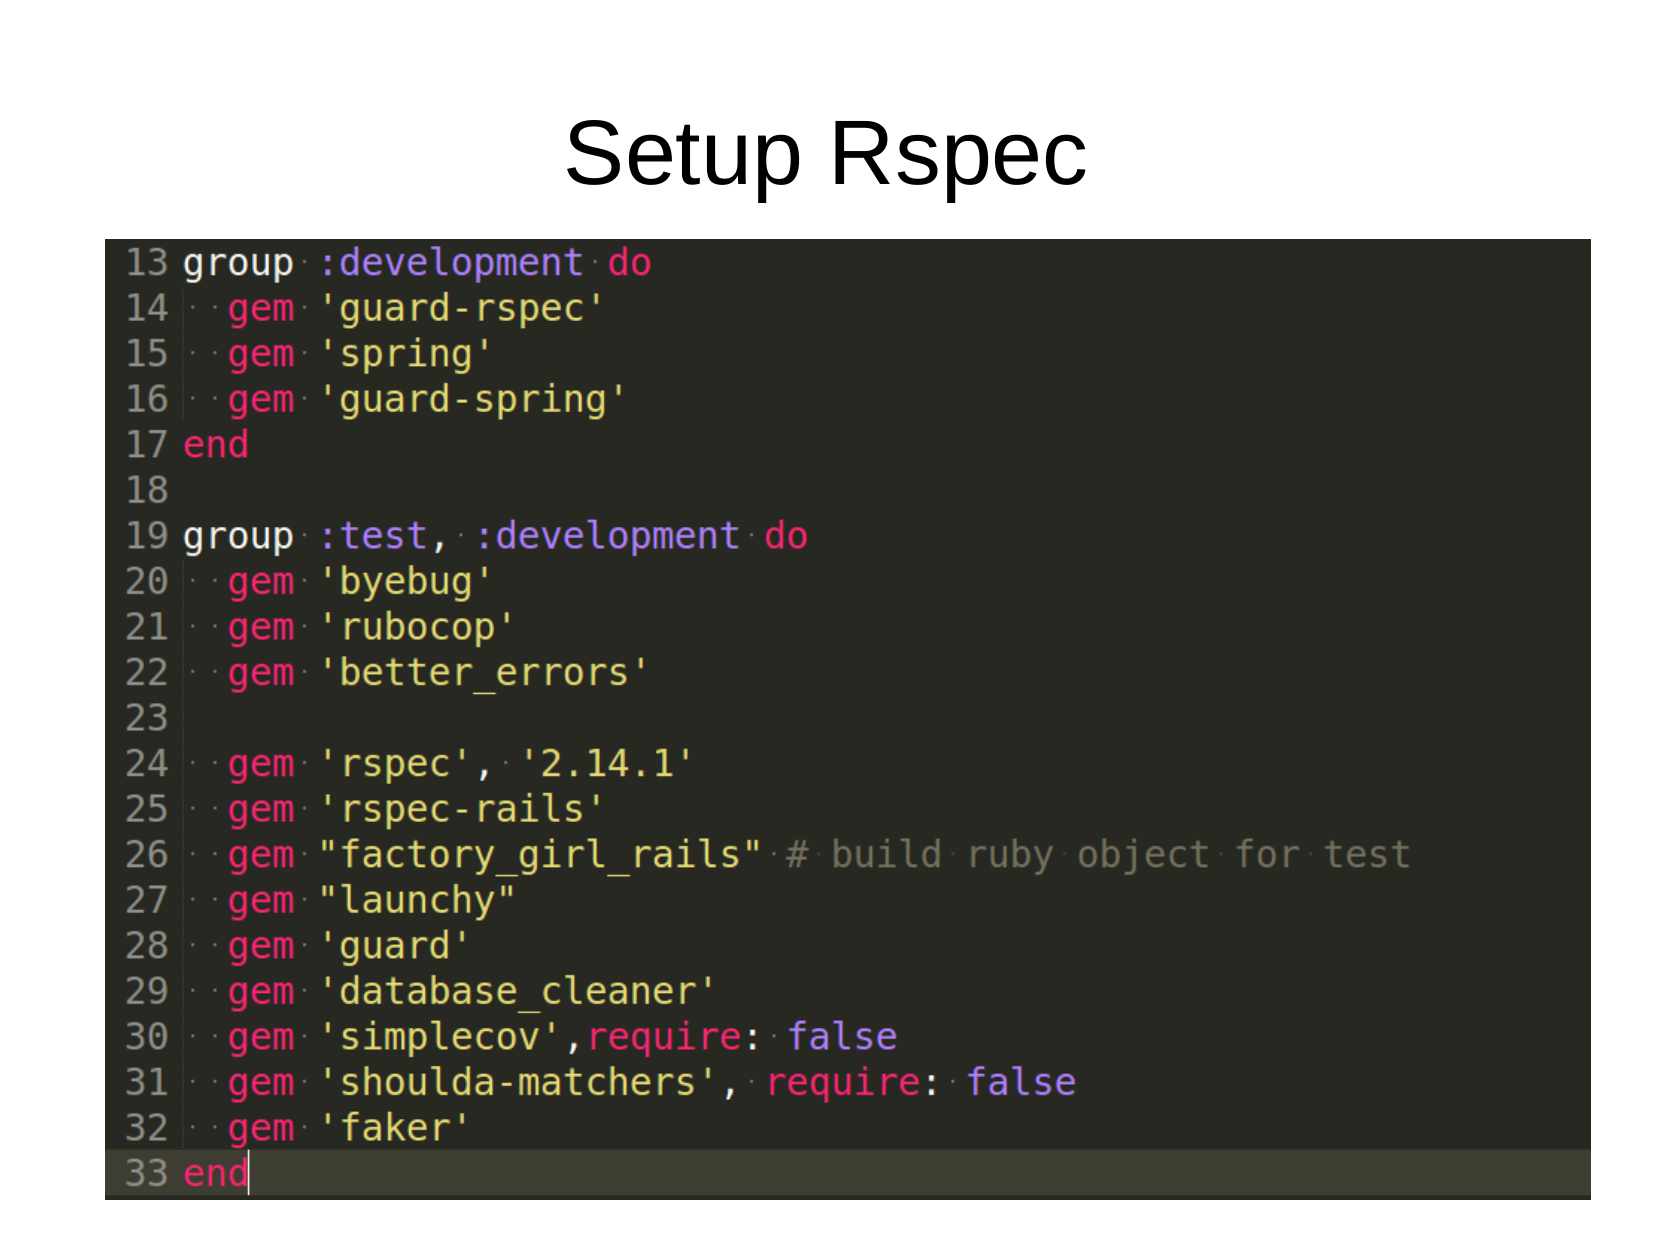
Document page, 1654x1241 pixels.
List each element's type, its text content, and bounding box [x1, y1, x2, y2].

picture [105, 239, 1591, 1201]
title Setup Rspec [82, 49, 1571, 257]
